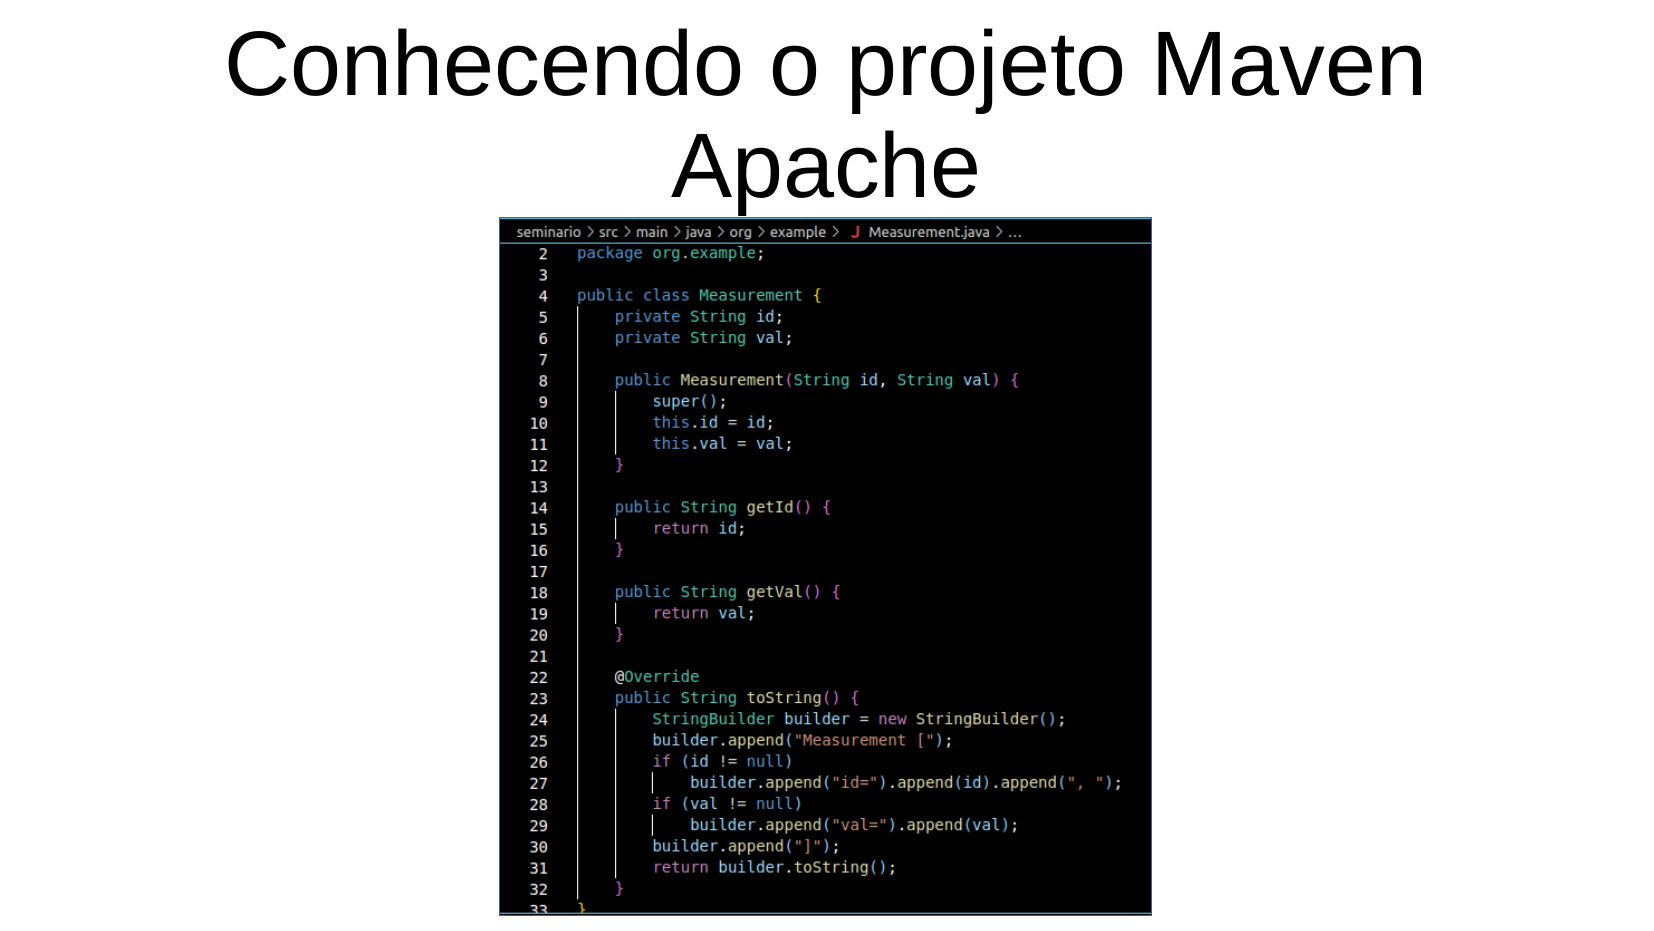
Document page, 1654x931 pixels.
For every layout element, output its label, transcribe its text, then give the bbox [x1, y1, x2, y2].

title Conhecendo o projeto Maven Apache [82, 12, 1571, 218]
picture [499, 217, 1152, 916]
